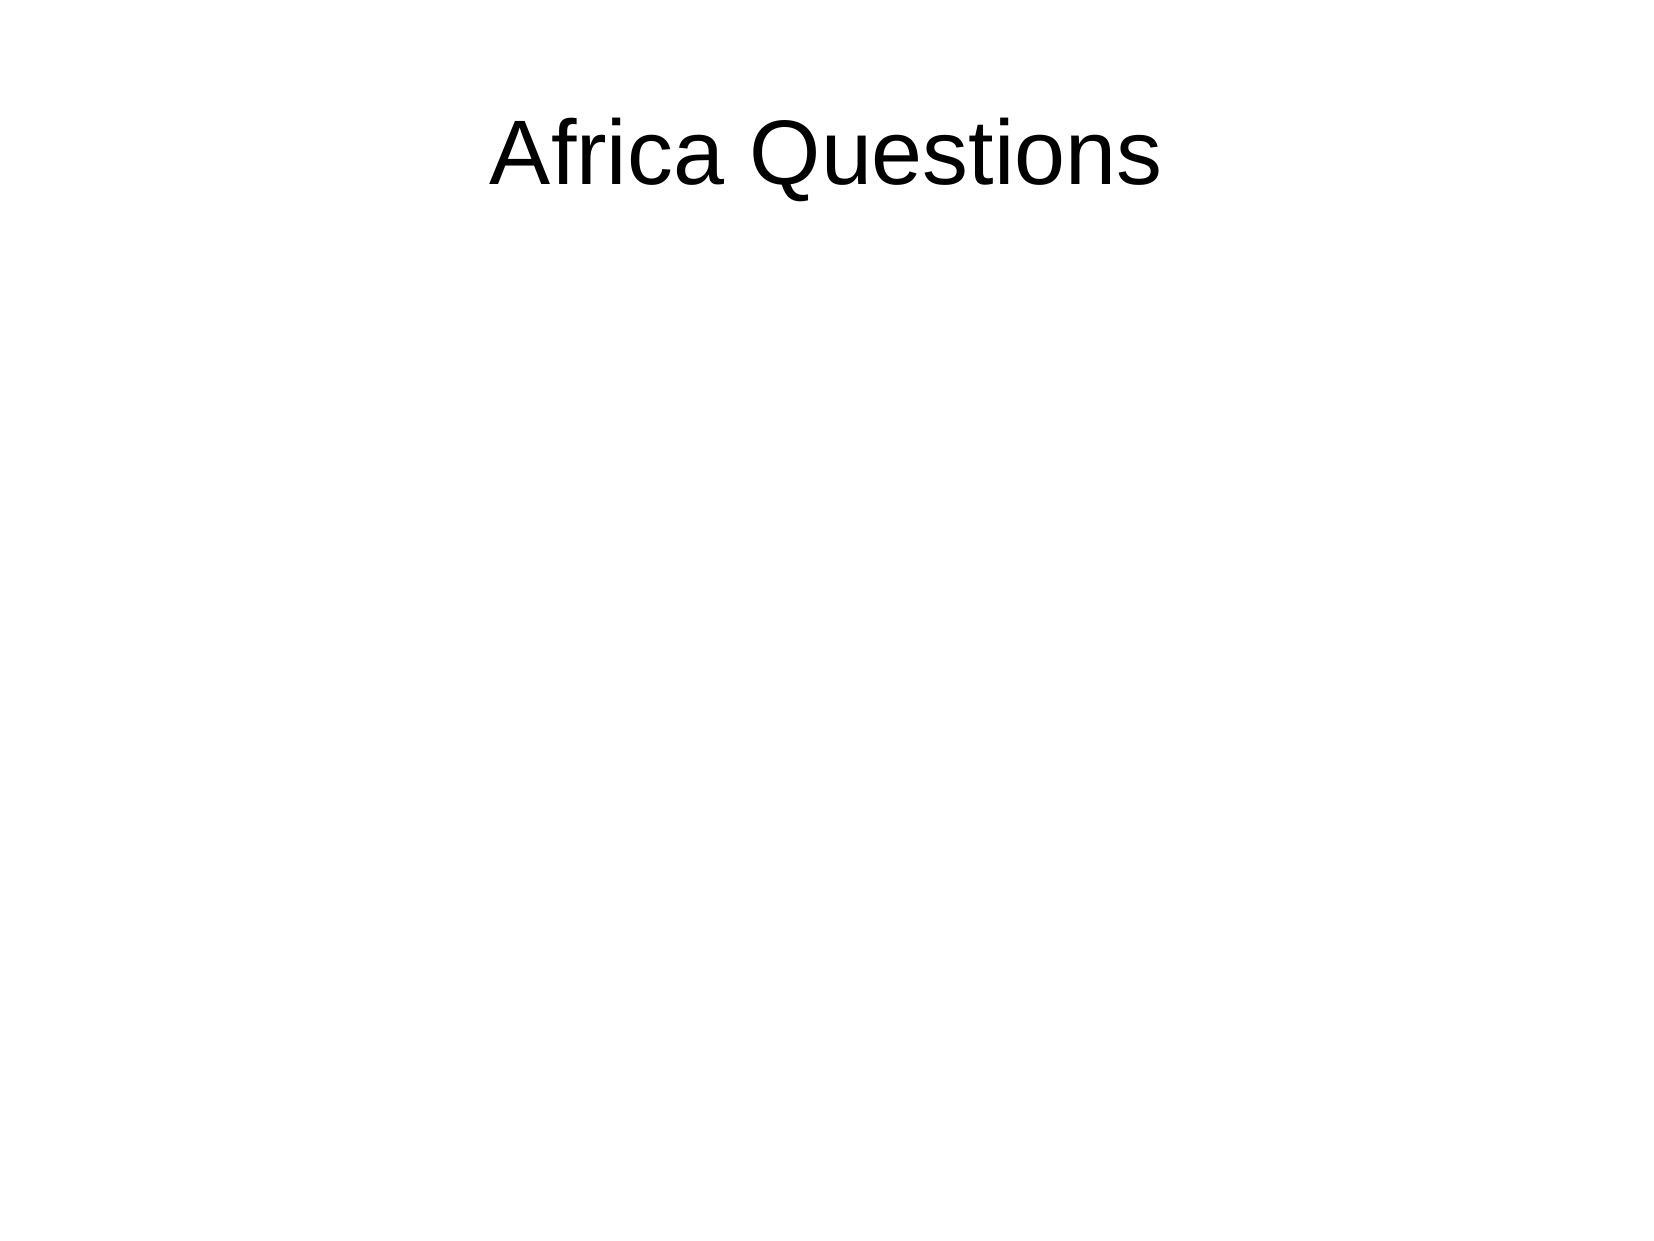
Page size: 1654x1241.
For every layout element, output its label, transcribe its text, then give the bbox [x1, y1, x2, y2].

title Africa Questions [82, 49, 1571, 257]
